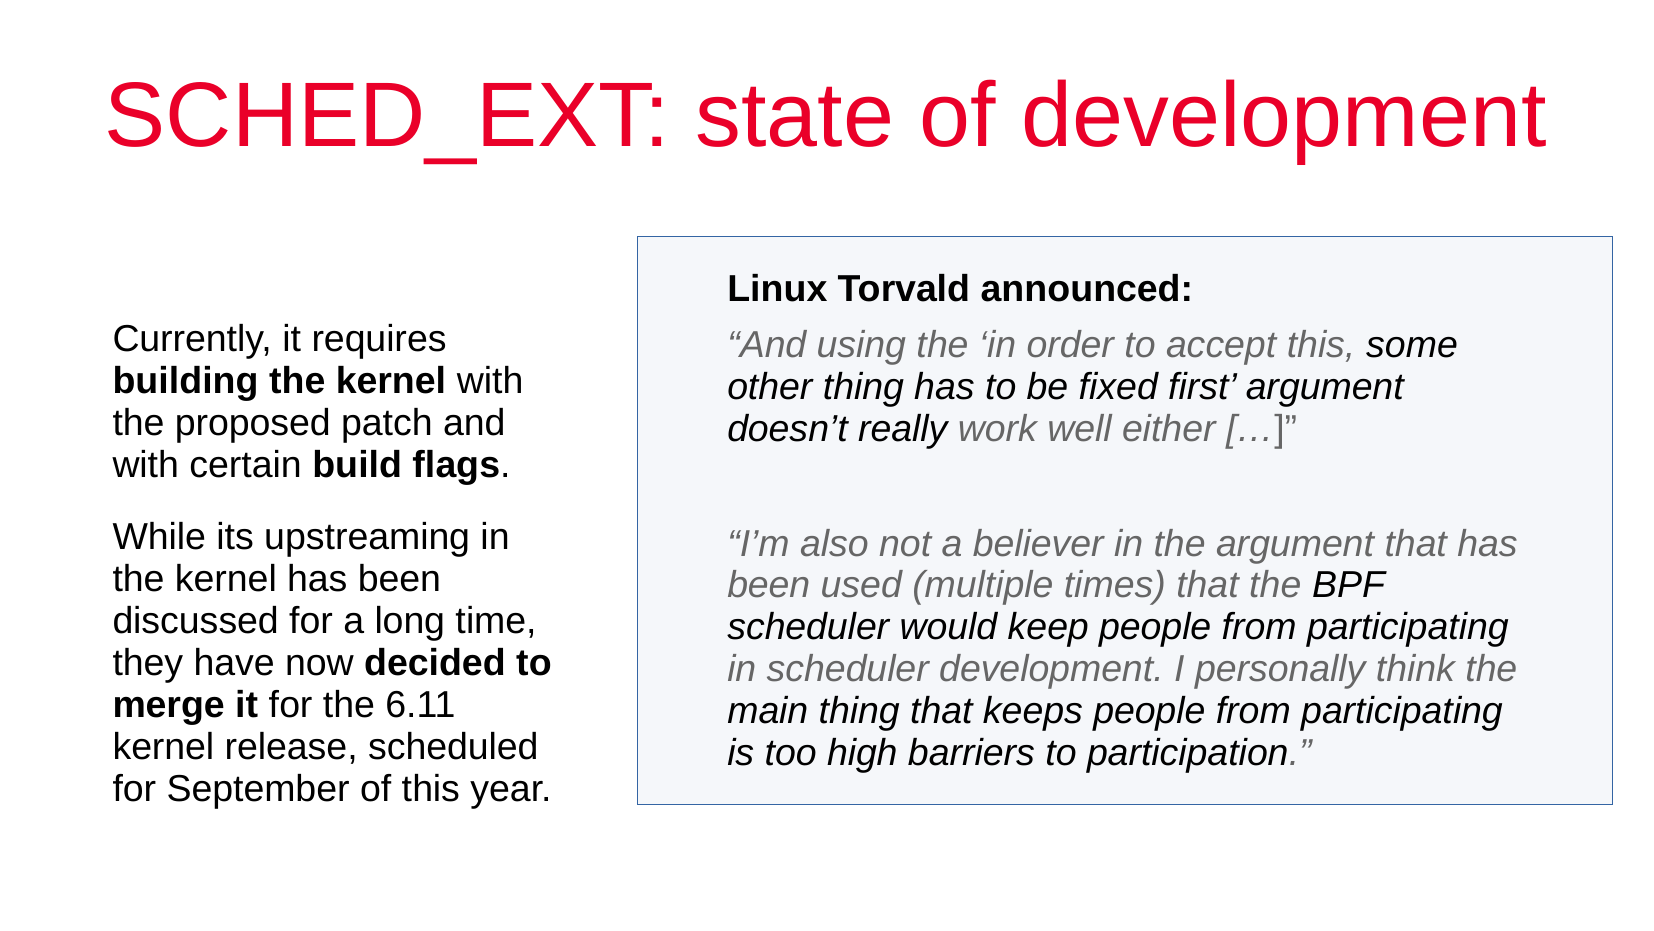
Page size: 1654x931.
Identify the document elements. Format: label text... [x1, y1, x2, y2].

text_box Linux Torvald announced: “And using the ‘in order to accept this, some other thing has to be fixed first’ argument doesn’t really work well either […]” “I’m also not a believer in the argument that has been used (multiple times) that the BPF scheduler would keep people from participating in scheduler development. I personally think the main thing that keeps people from participating is too high barriers to participation.” [637, 236, 1613, 805]
list Currently, it requires building the kernel with the proposed patch and with certain build flags. While its upstreaming in the kernel has been discussed for a long time, they have now decided to merge it for the 6.11 kernel release, scheduled for September of this year. [112, 317, 563, 731]
title SCHED_EXT: state of development [82, 37, 1571, 193]
